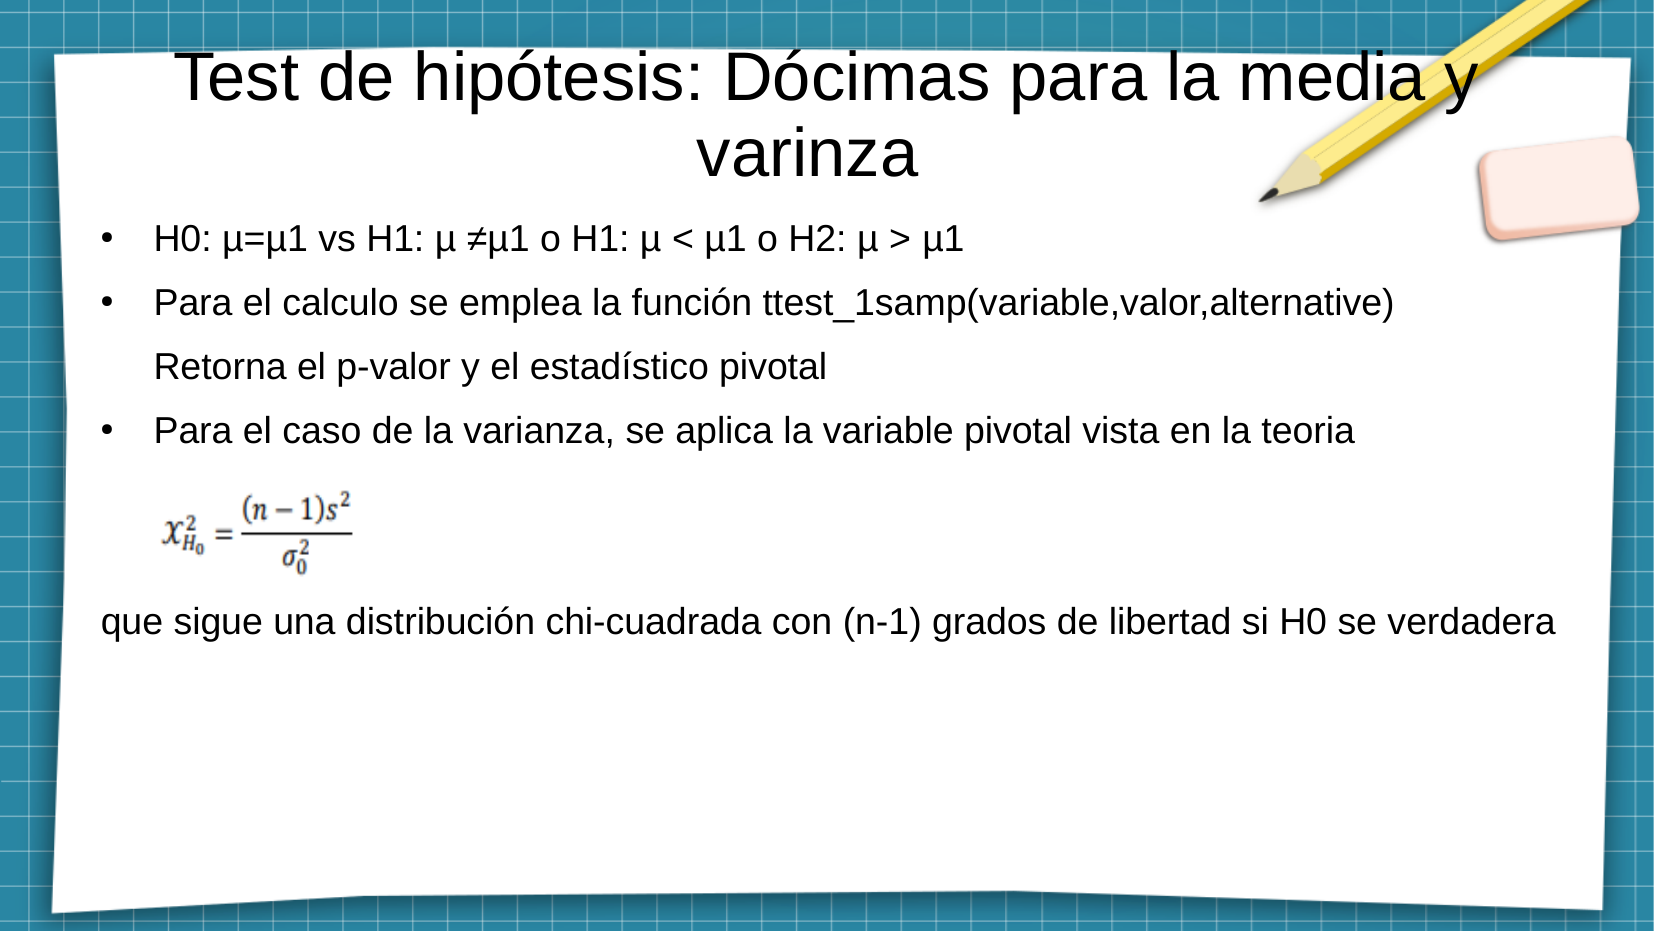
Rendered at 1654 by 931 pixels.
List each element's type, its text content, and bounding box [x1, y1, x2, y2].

list H0: µ=µ1 vs H1: µ ≠µ1 o H1: µ < µ1 o H2: µ > µ1 Para el calculo se emplea la función ttest_1samp(variable,valor,alternative) Retorna el p-valor y el estadístico pivotal Para el caso de la varianza, se aplica la variable pivotal vista en la teoria [82, 217, 1571, 758]
text_box que sigue una distribución chi-cuadrada con (n-1) grados de libertad si H0 se verdadera [85, 592, 1571, 650]
title Test de hipótesis: Dócimas para la media y varinza [82, 37, 1571, 193]
picture [0, 0, 1654, 931]
